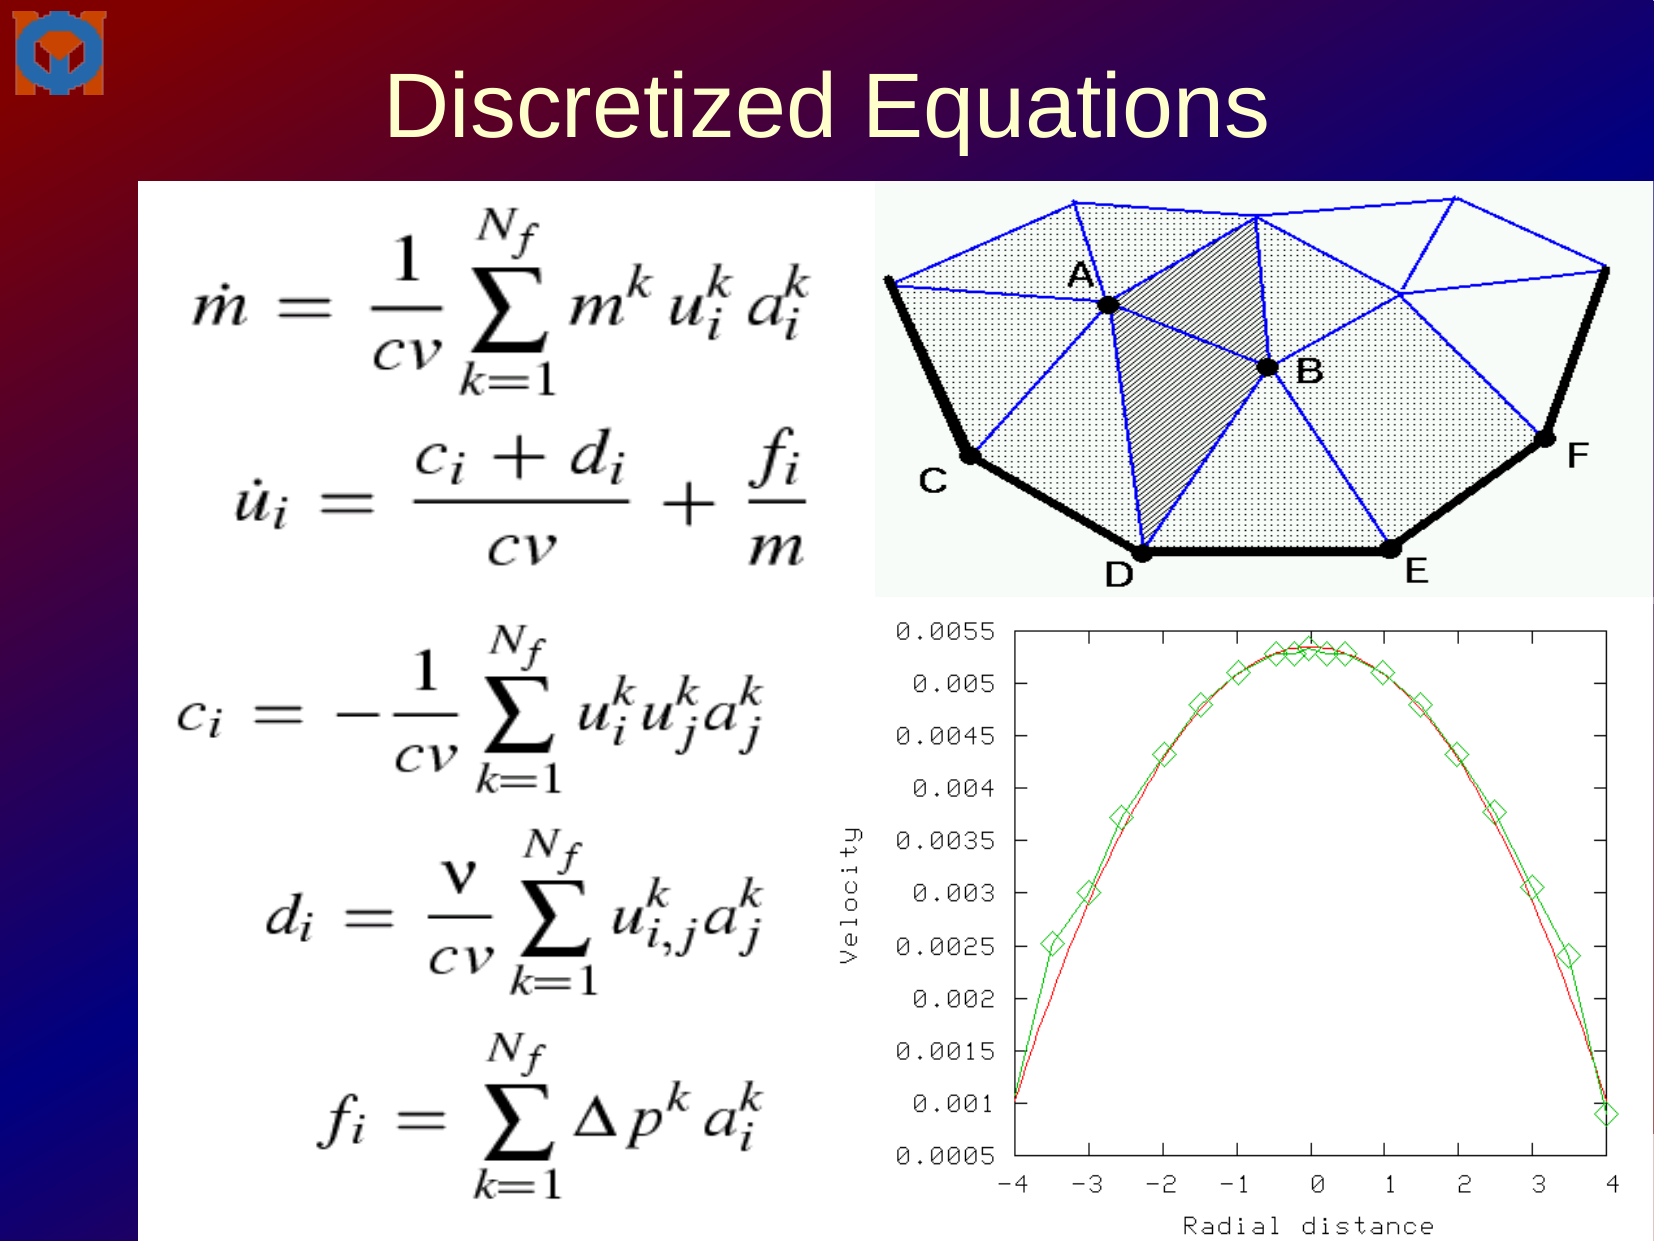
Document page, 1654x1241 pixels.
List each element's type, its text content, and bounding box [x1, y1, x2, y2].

picture [138, 181, 1654, 1241]
title Discretized Equations [121, 2, 1534, 210]
picture [11, 11, 110, 95]
